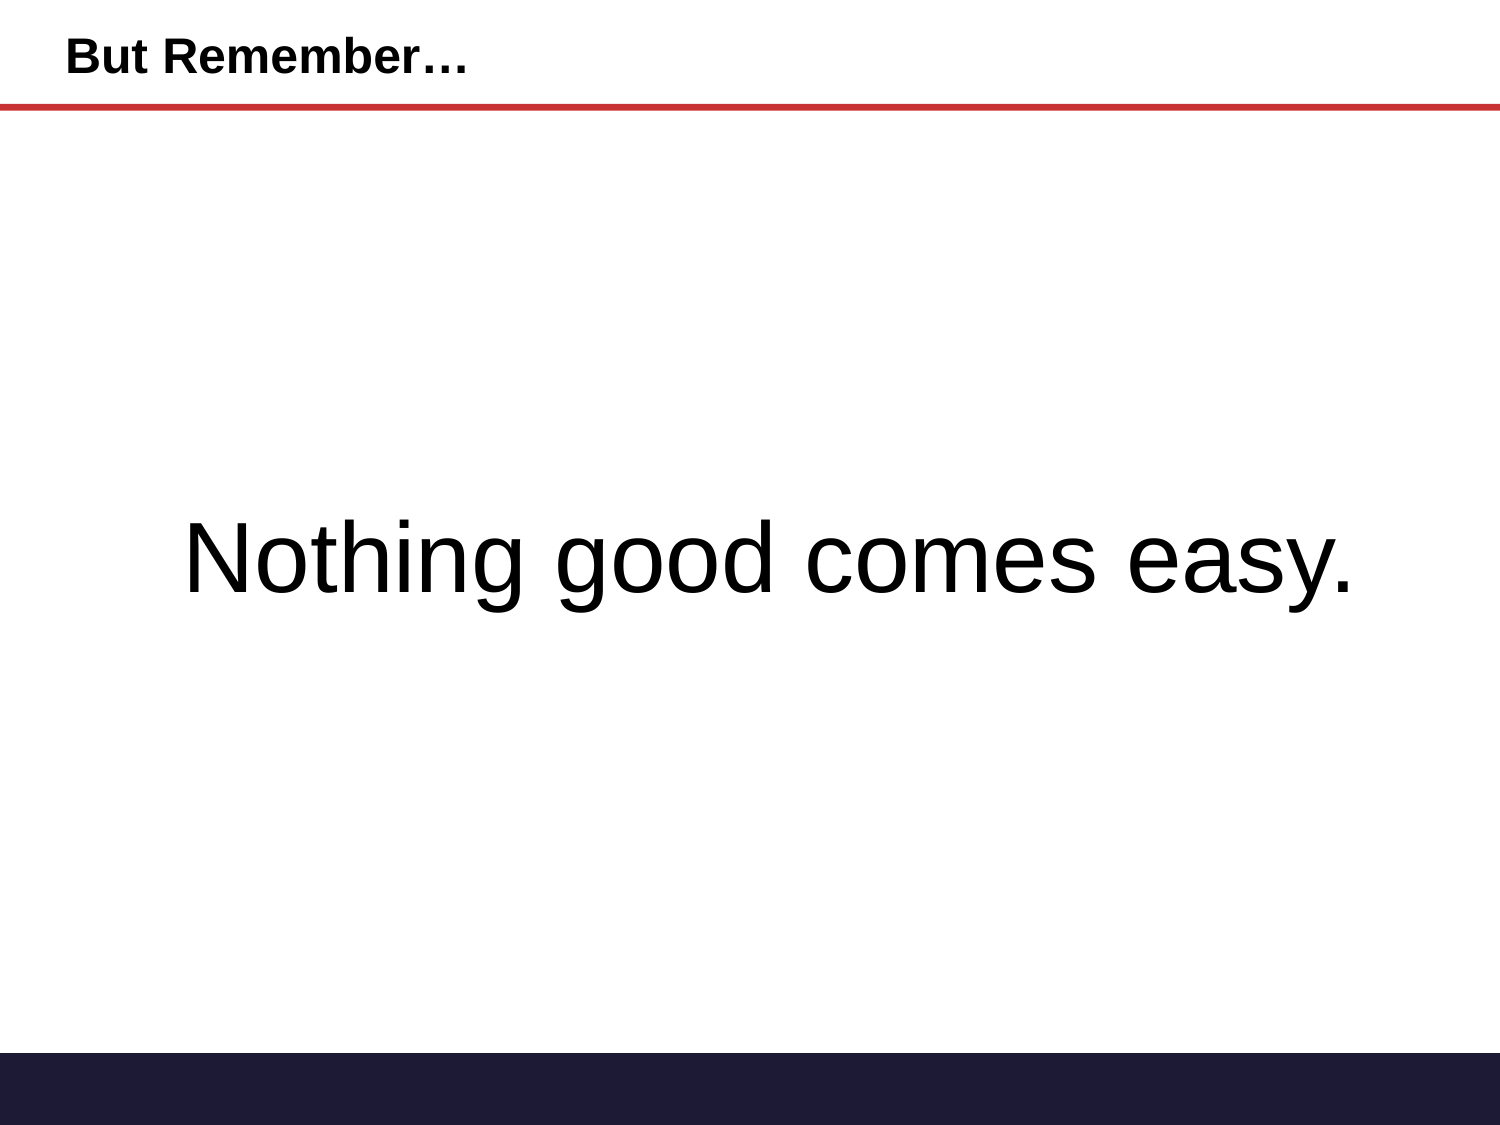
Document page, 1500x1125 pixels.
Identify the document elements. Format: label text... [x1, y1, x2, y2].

title But Remember… [50, 0, 948, 108]
text_box Nothing good comes easy. [47, 125, 1456, 1050]
